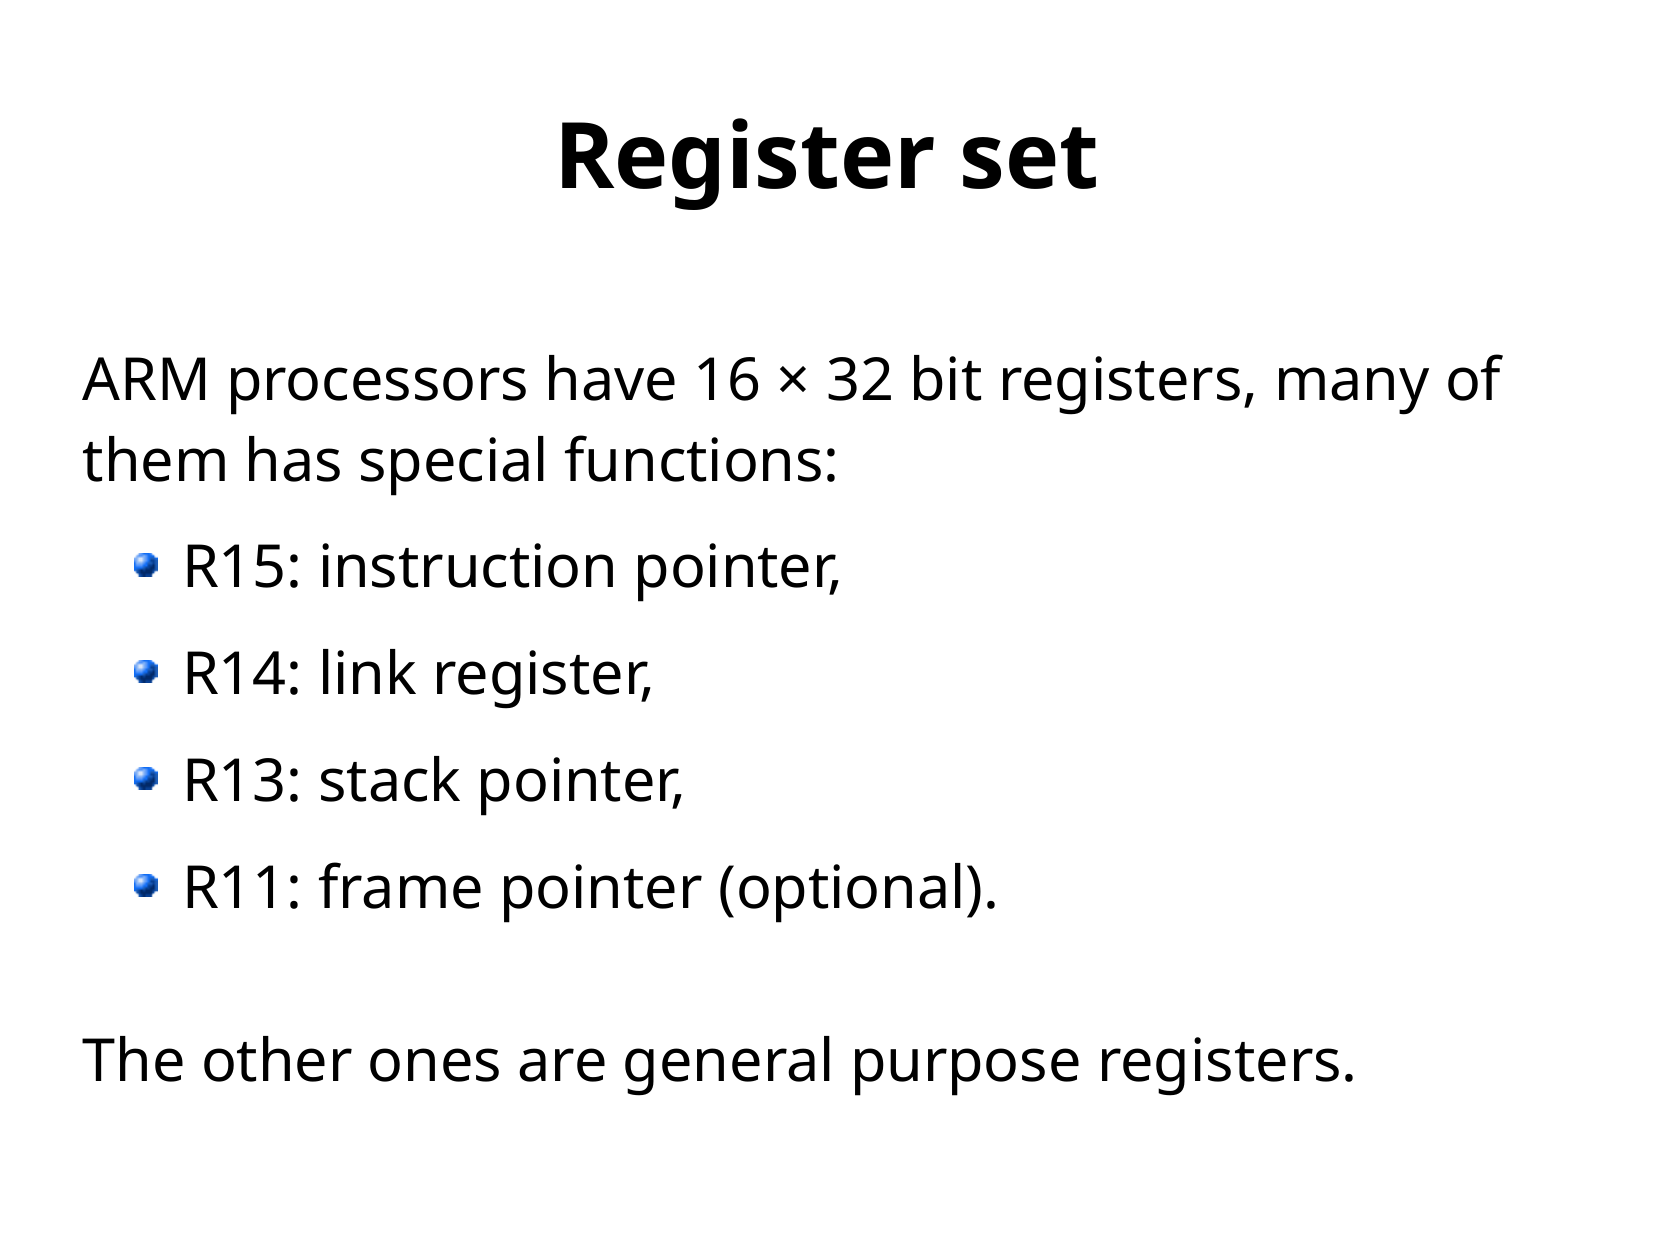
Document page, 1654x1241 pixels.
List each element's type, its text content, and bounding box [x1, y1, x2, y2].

title Register set [82, 49, 1571, 257]
list ARM processors have 16 × 32 bit registers, many of them has special functions: R15: instruction pointer, R14: link register, R13: stack pointer, R11: frame pointer (optional). The other ones are general purpose registers. [82, 337, 1571, 1109]
